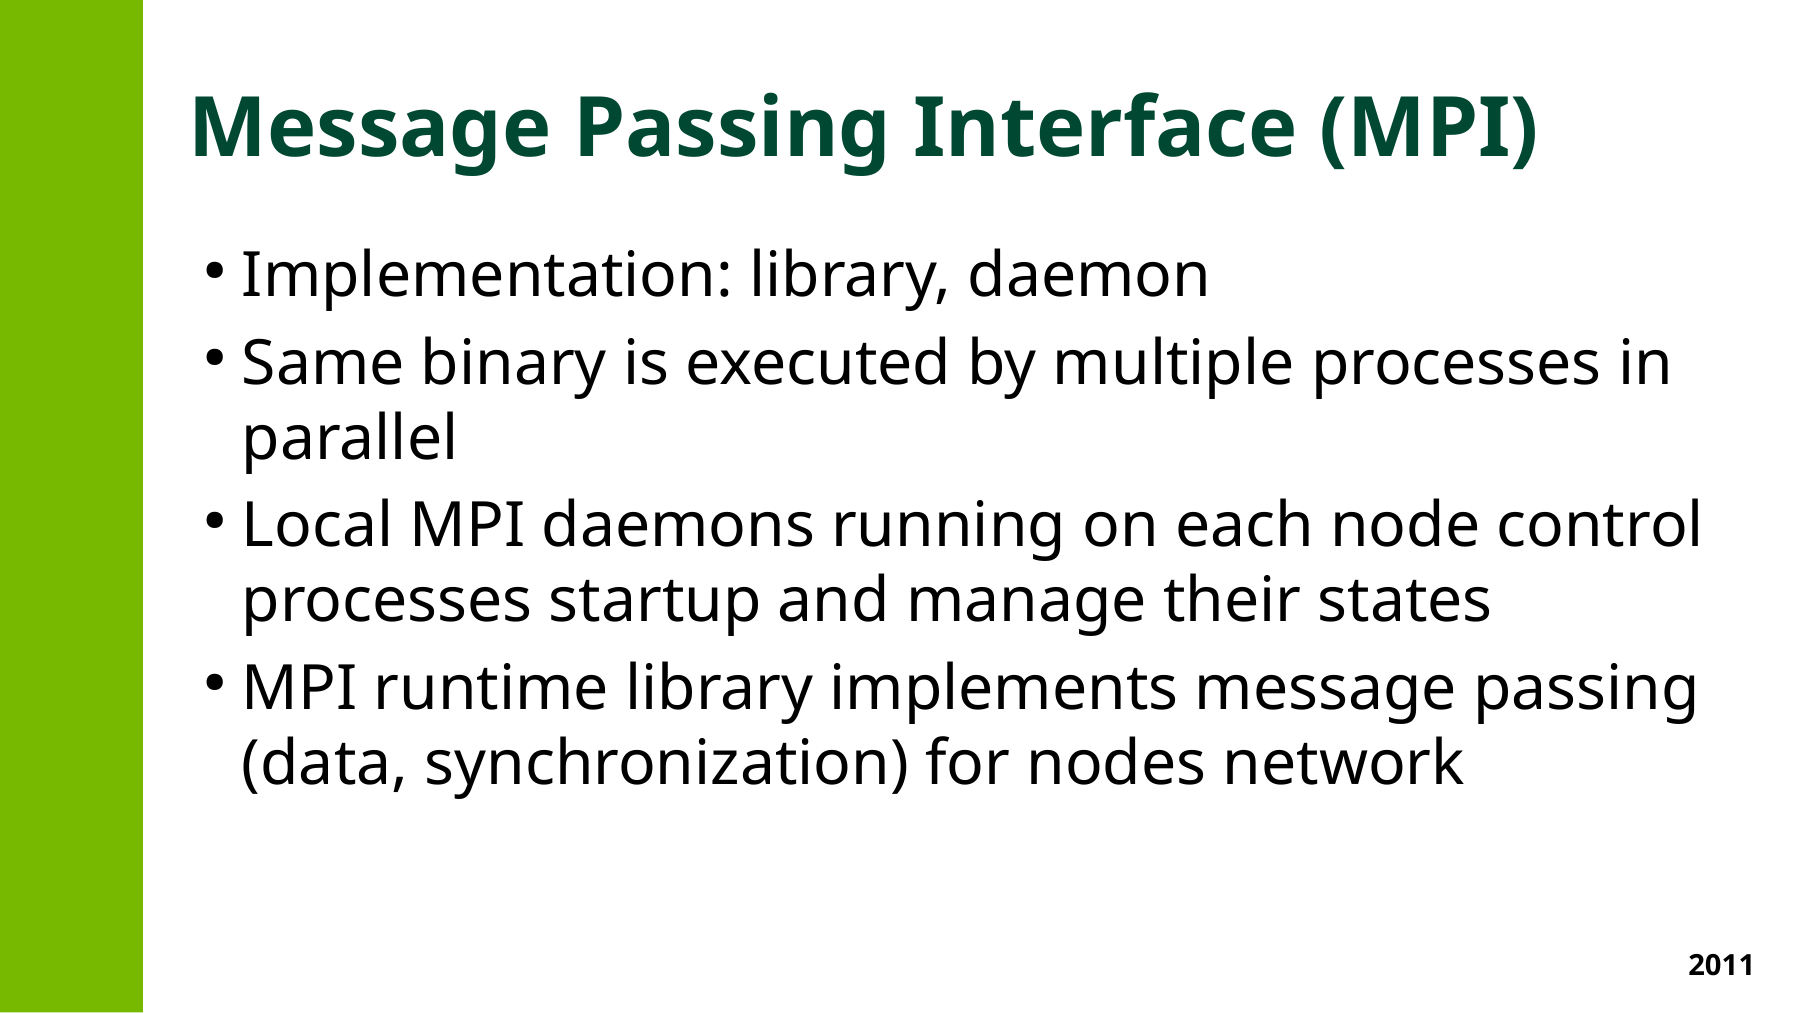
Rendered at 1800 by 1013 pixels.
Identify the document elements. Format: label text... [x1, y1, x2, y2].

title Message Passing Interface (MPI) [188, 40, 1733, 211]
list Implementation: library, daemon Same binary is executed by multiple processes in parallel Local MPI daemons running on each node control processes startup and manage their states MPI runtime library implements message passing (data, synchronization) for nodes network [188, 227, 1733, 976]
